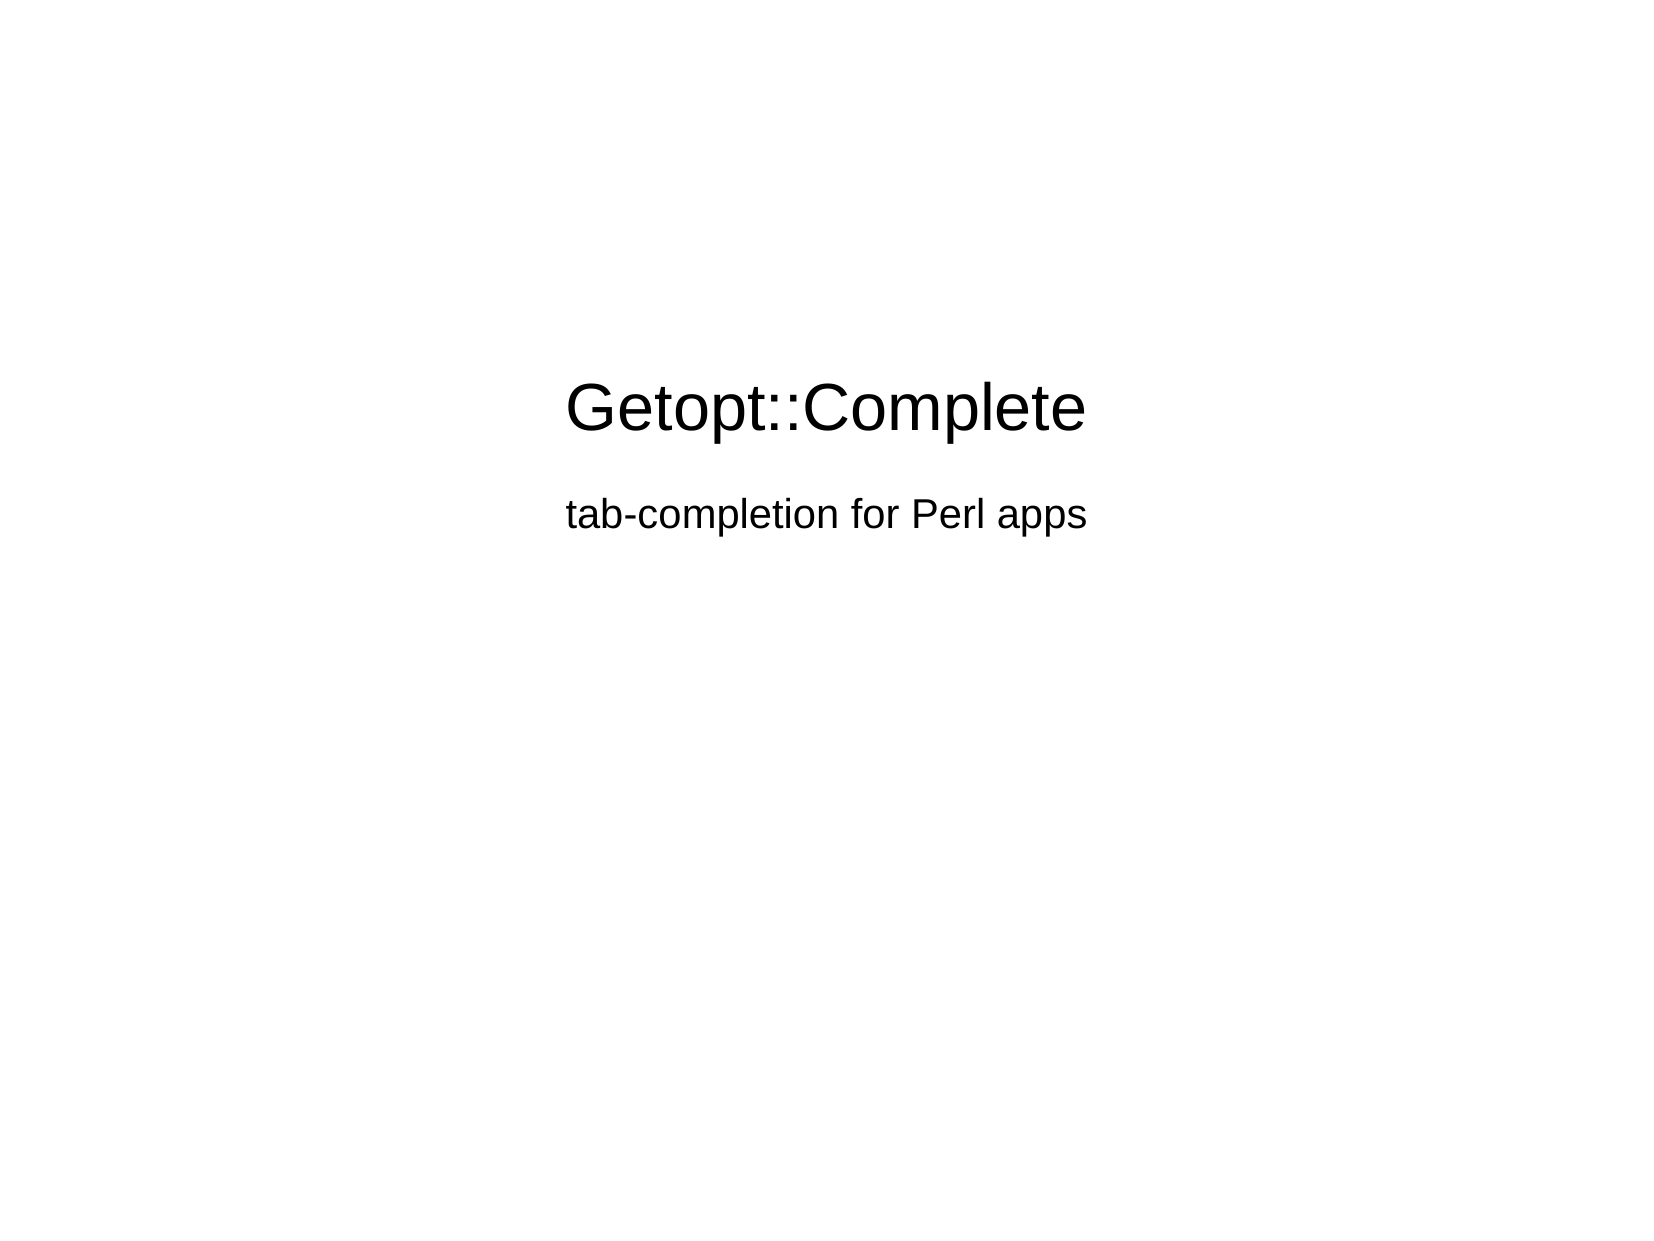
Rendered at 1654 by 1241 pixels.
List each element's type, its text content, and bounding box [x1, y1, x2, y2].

subtitle Getopt::Complete tab-completion for Perl apps [82, 49, 1571, 1109]
